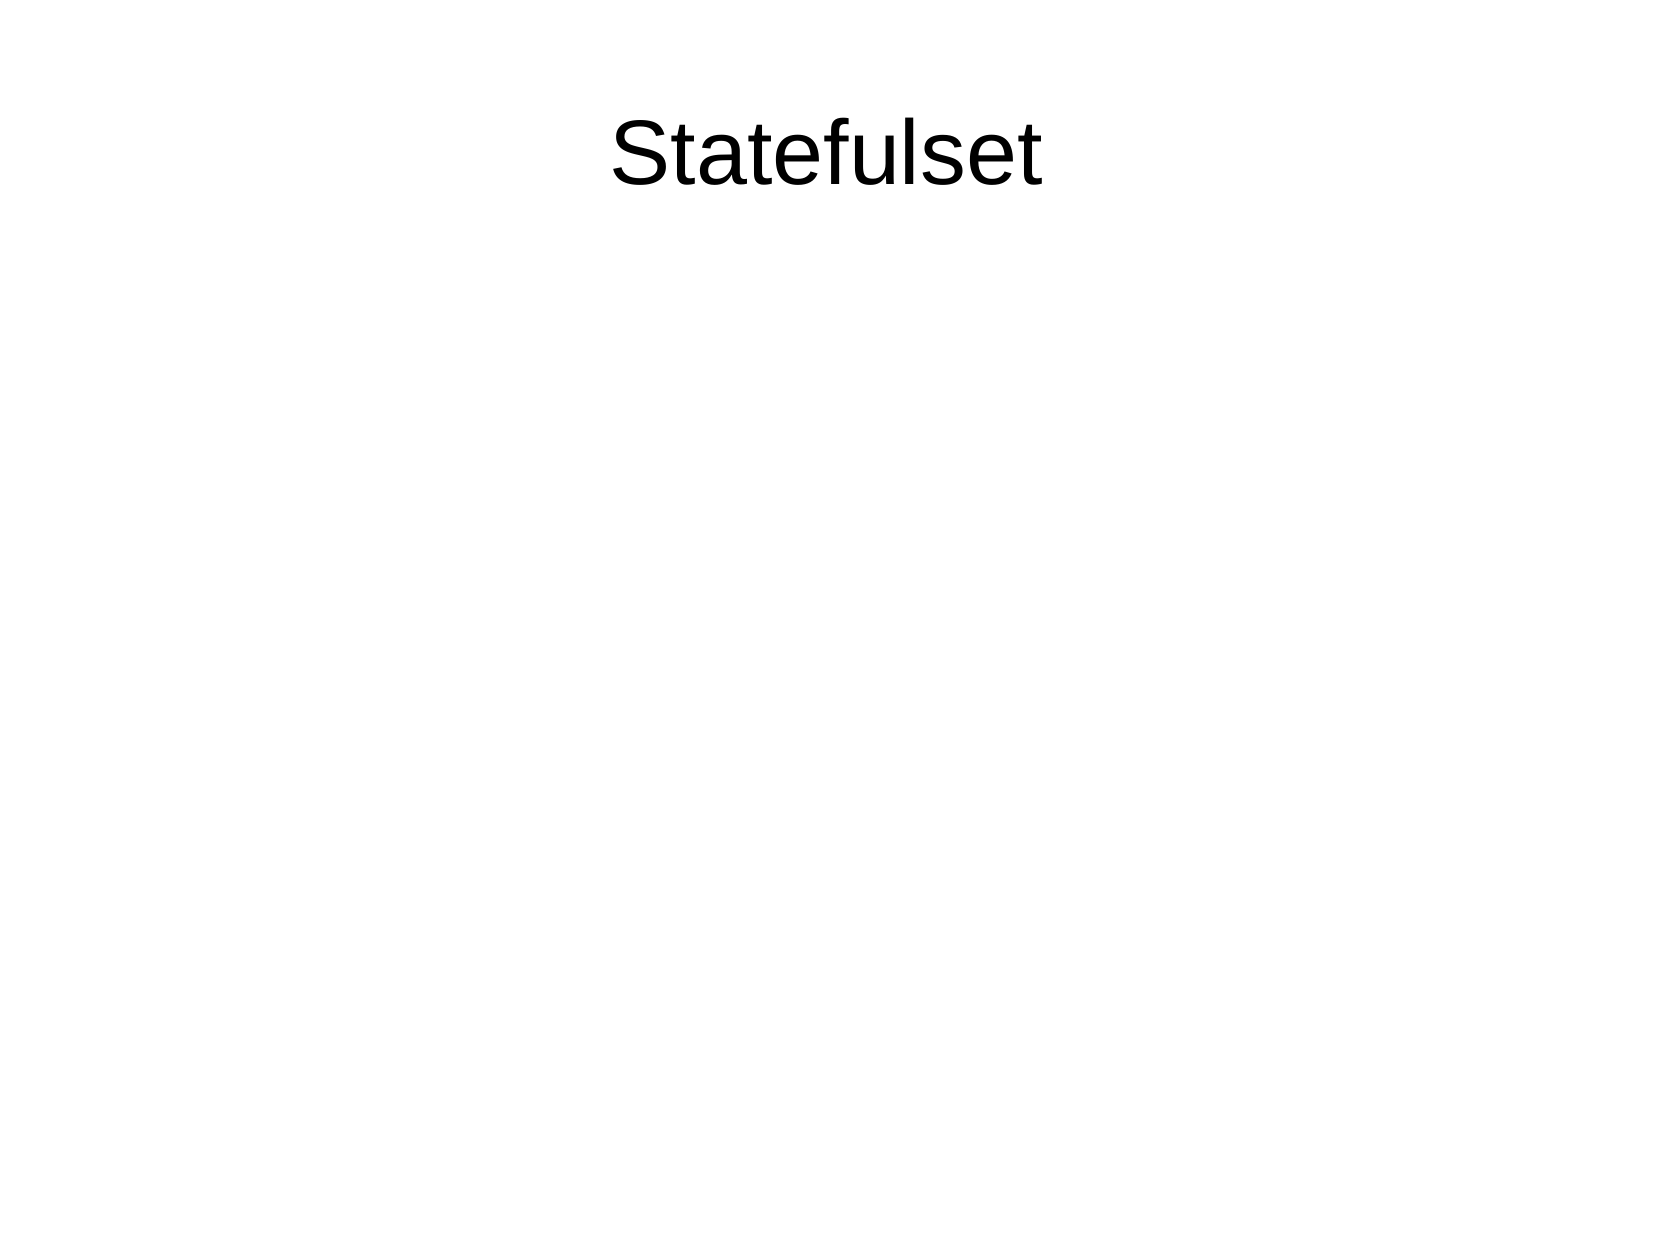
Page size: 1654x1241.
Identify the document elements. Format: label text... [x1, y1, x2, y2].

title Statefulset [82, 49, 1571, 257]
